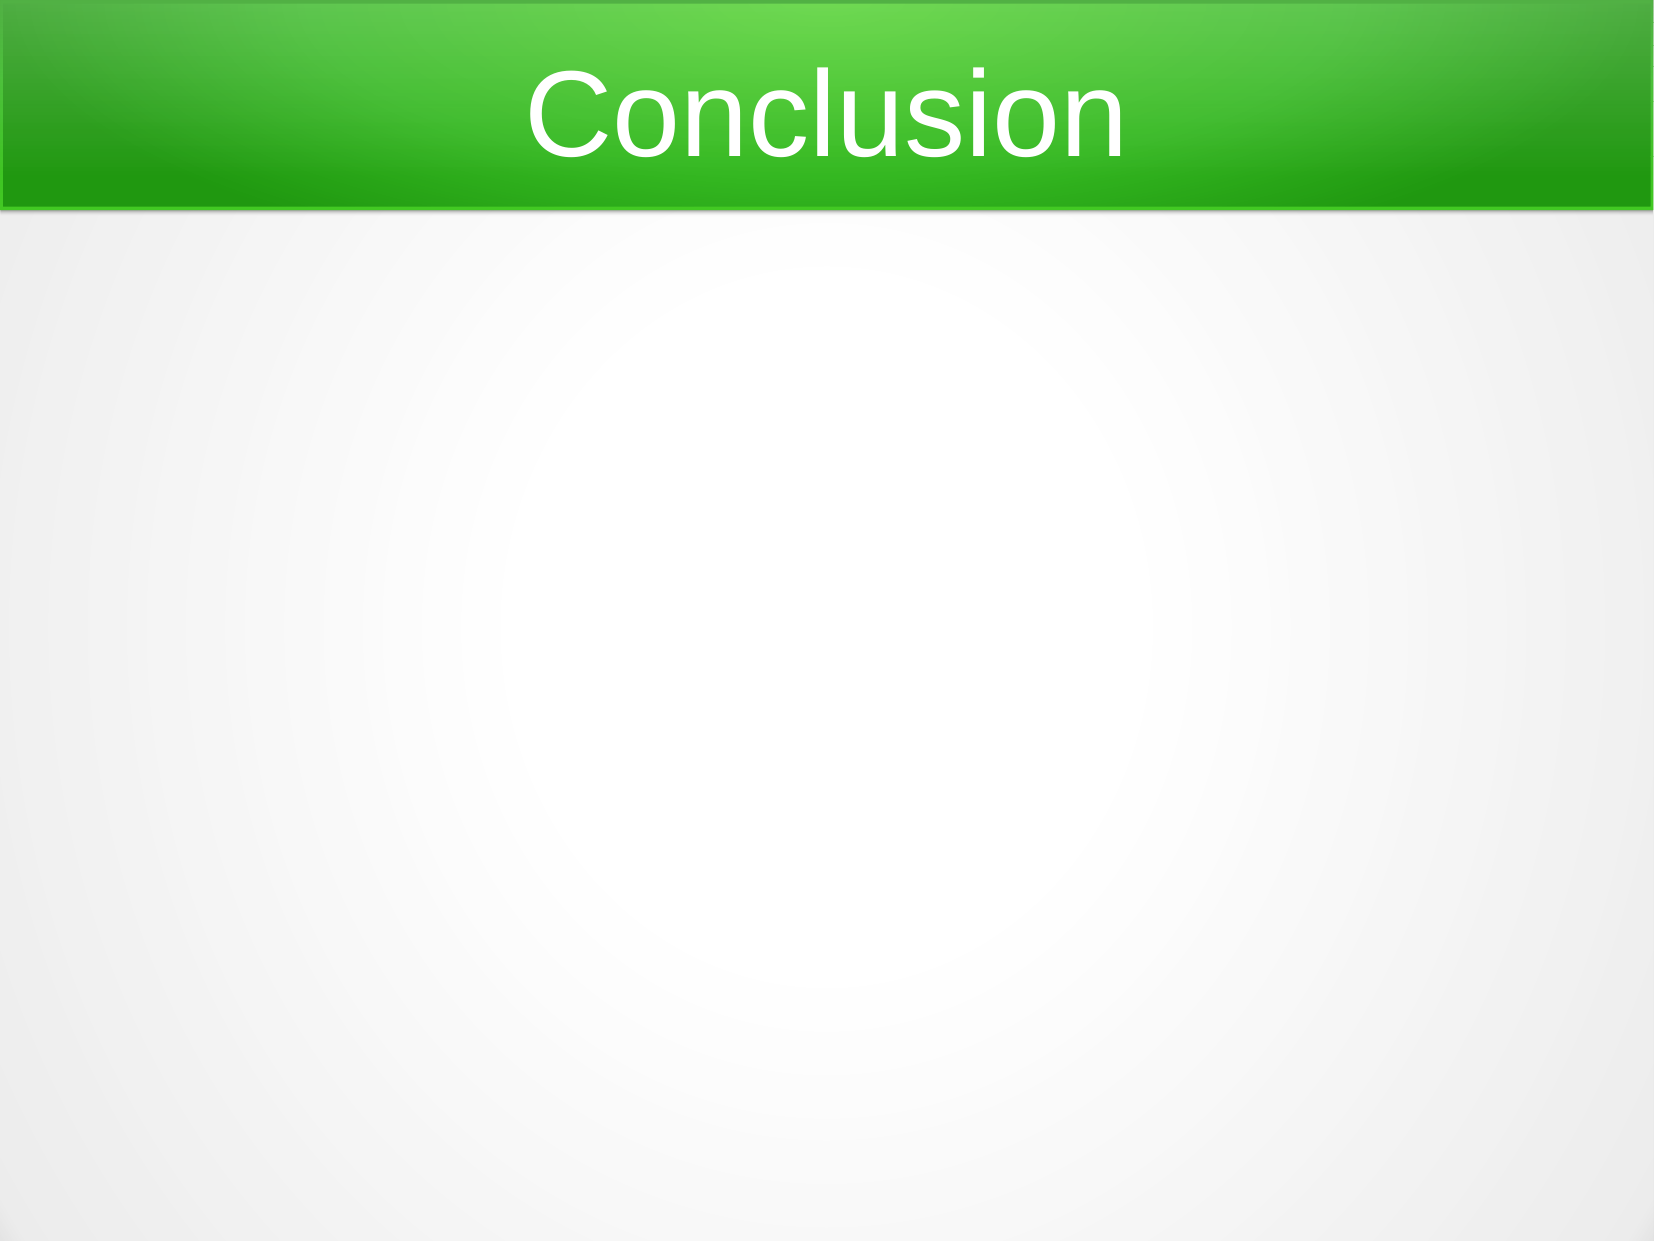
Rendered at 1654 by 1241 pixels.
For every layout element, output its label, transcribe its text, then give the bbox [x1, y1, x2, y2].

title Conclusion [82, 45, 1571, 183]
